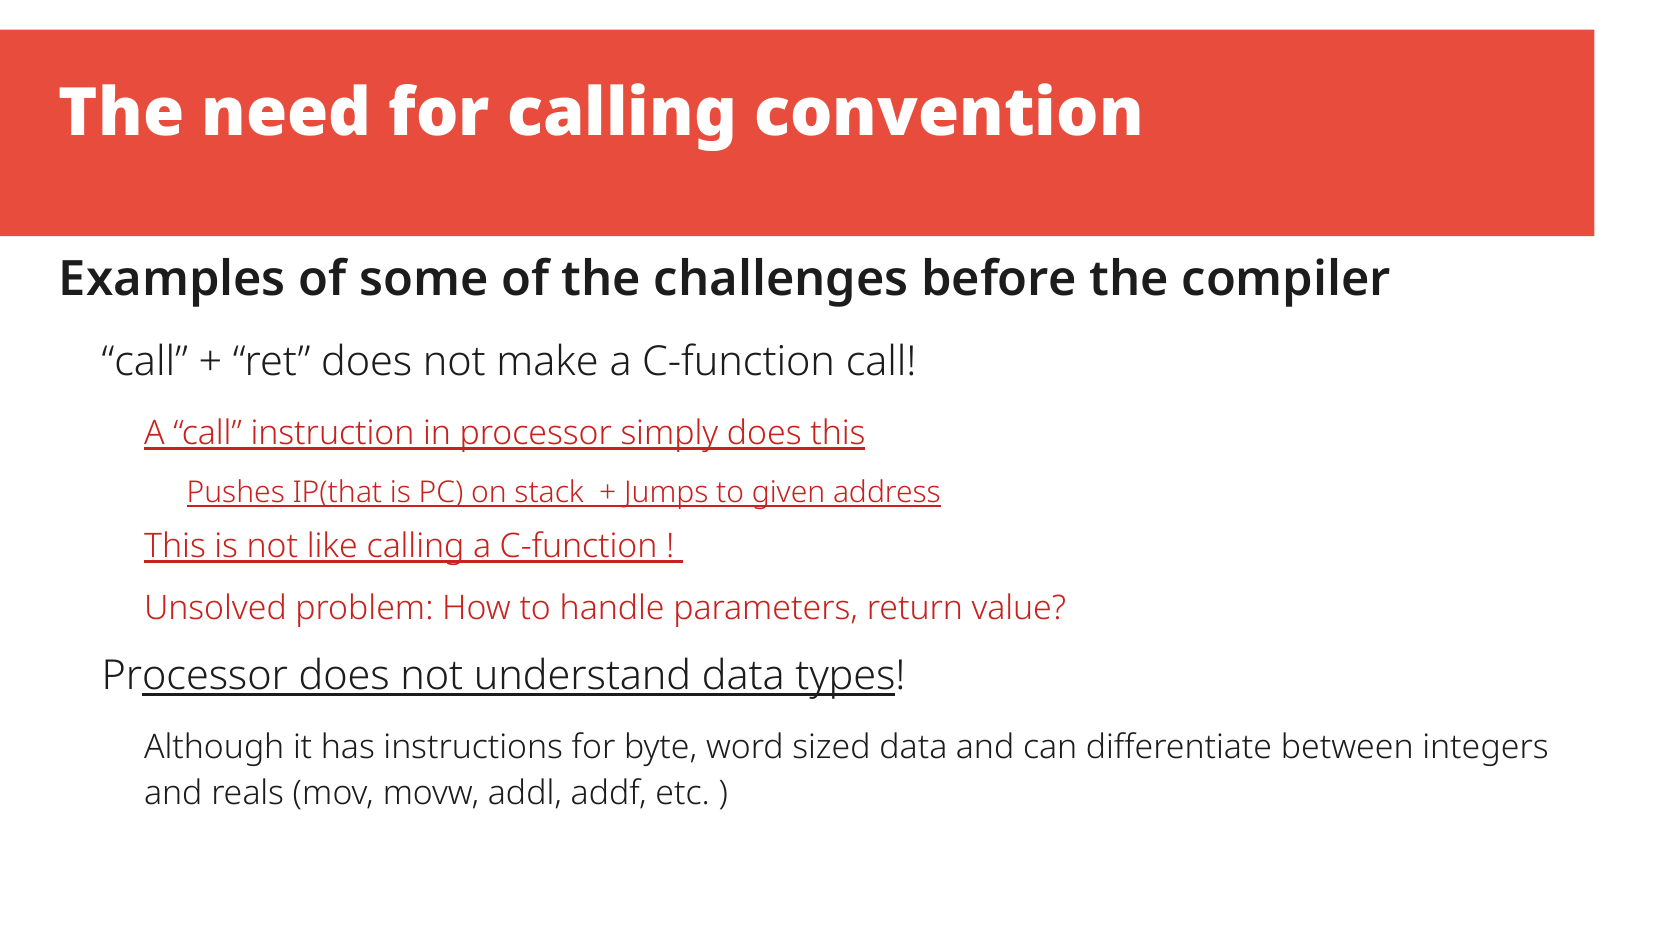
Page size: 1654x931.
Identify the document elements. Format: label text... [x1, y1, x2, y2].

list Examples of some of the challenges before the compiler “call” + “ret” does not make a C-function call! A “call” instruction in processor simply does this Pushes IP(that is PC) on stack + Jumps to given address This is not like calling a C-function ! Unsolved problem: How to handle parameters, return value? Processor does not understand data types! Although it has instructions for byte, word sized data and can differentiate between integers and reals (mov, movw, addl, addf, etc. ) [59, 243, 1565, 820]
title The need for calling convention [59, 44, 1595, 156]
